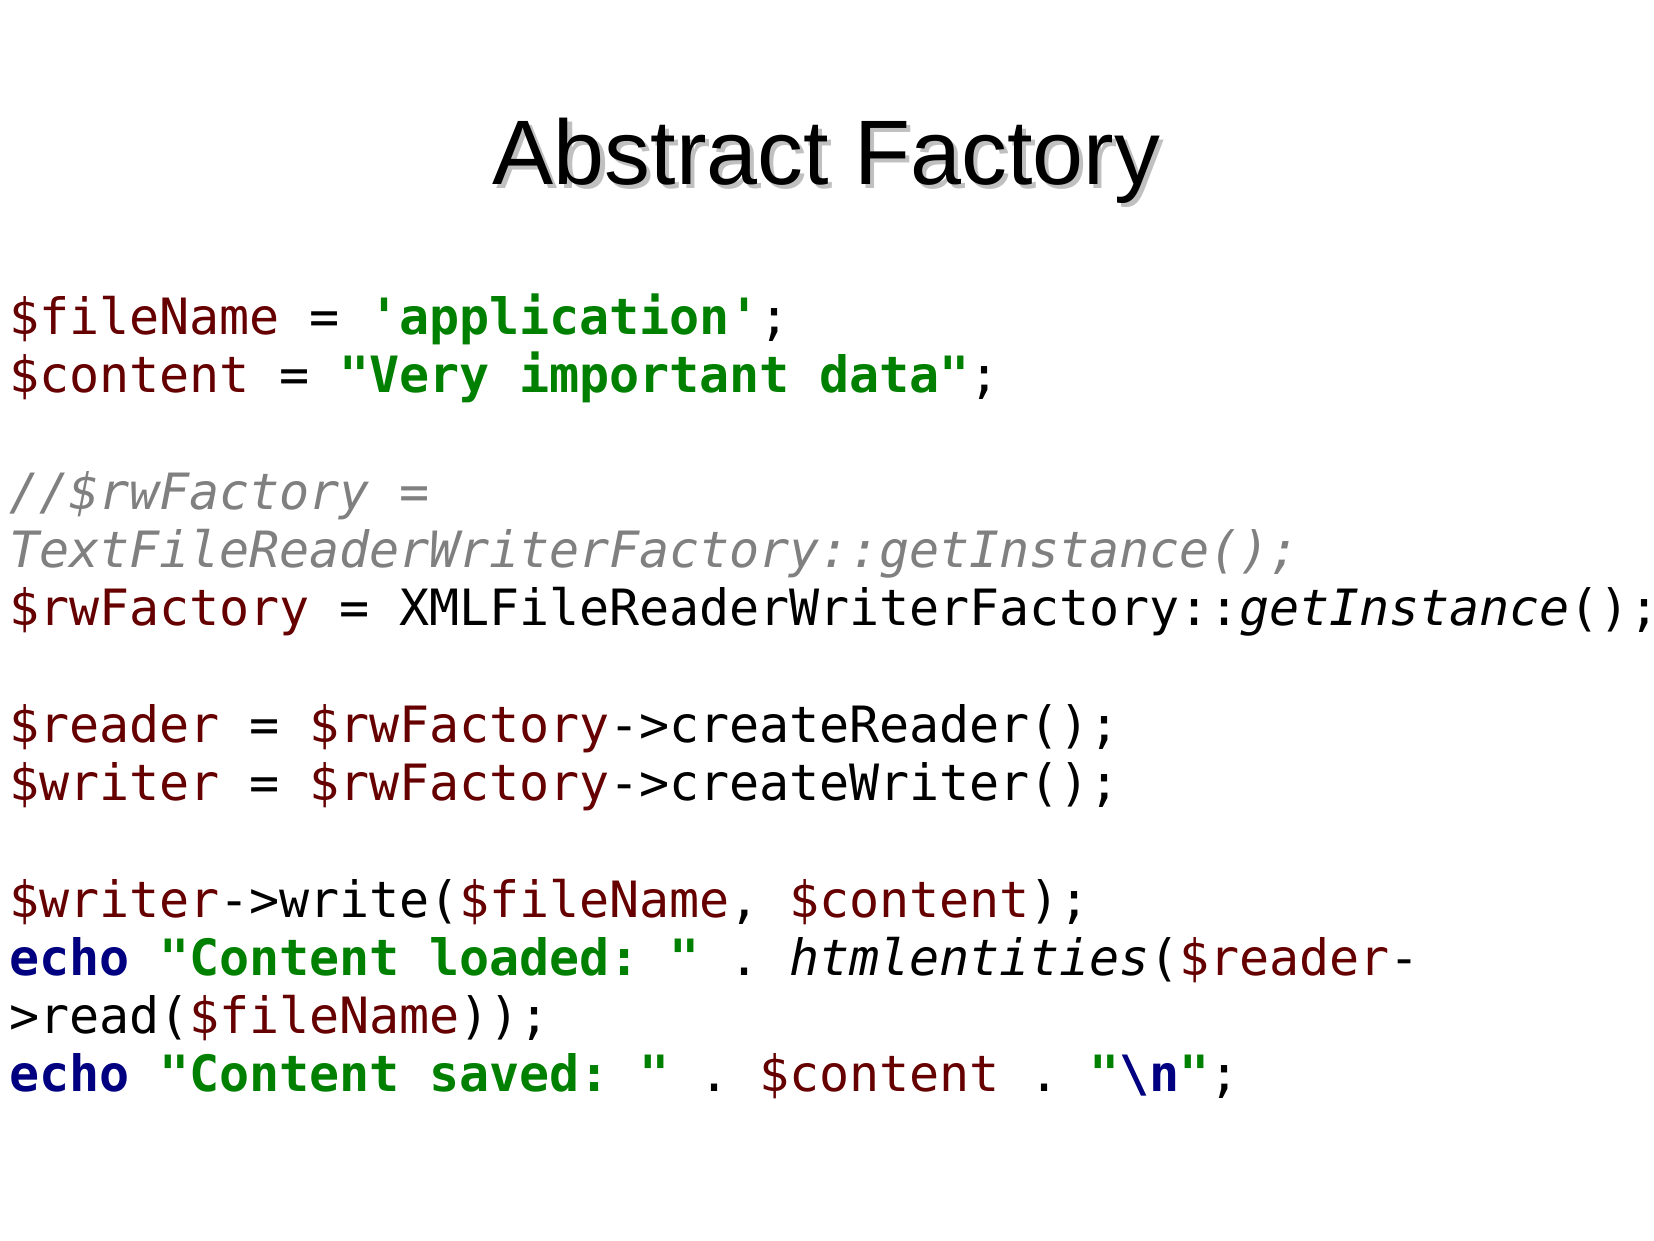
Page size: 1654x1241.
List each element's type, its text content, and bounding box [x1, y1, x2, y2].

text_box $fileName = 'application'; $content = "Very important data"; //$rwFactory = TextFileReaderWriterFactory::getInstance(); $rwFactory = XMLFileReaderWriterFactory::getInstance(); $reader = $rwFactory->createReader(); $writer = $rwFactory->createWriter(); $writer->write($fileName, $content); echo "Content loaded: " . htmlentities($reader->read($fileName)); echo "Content saved: " . $content . "\n"; [0, 280, 1654, 1111]
title Abstract Factory [82, 49, 1571, 257]
